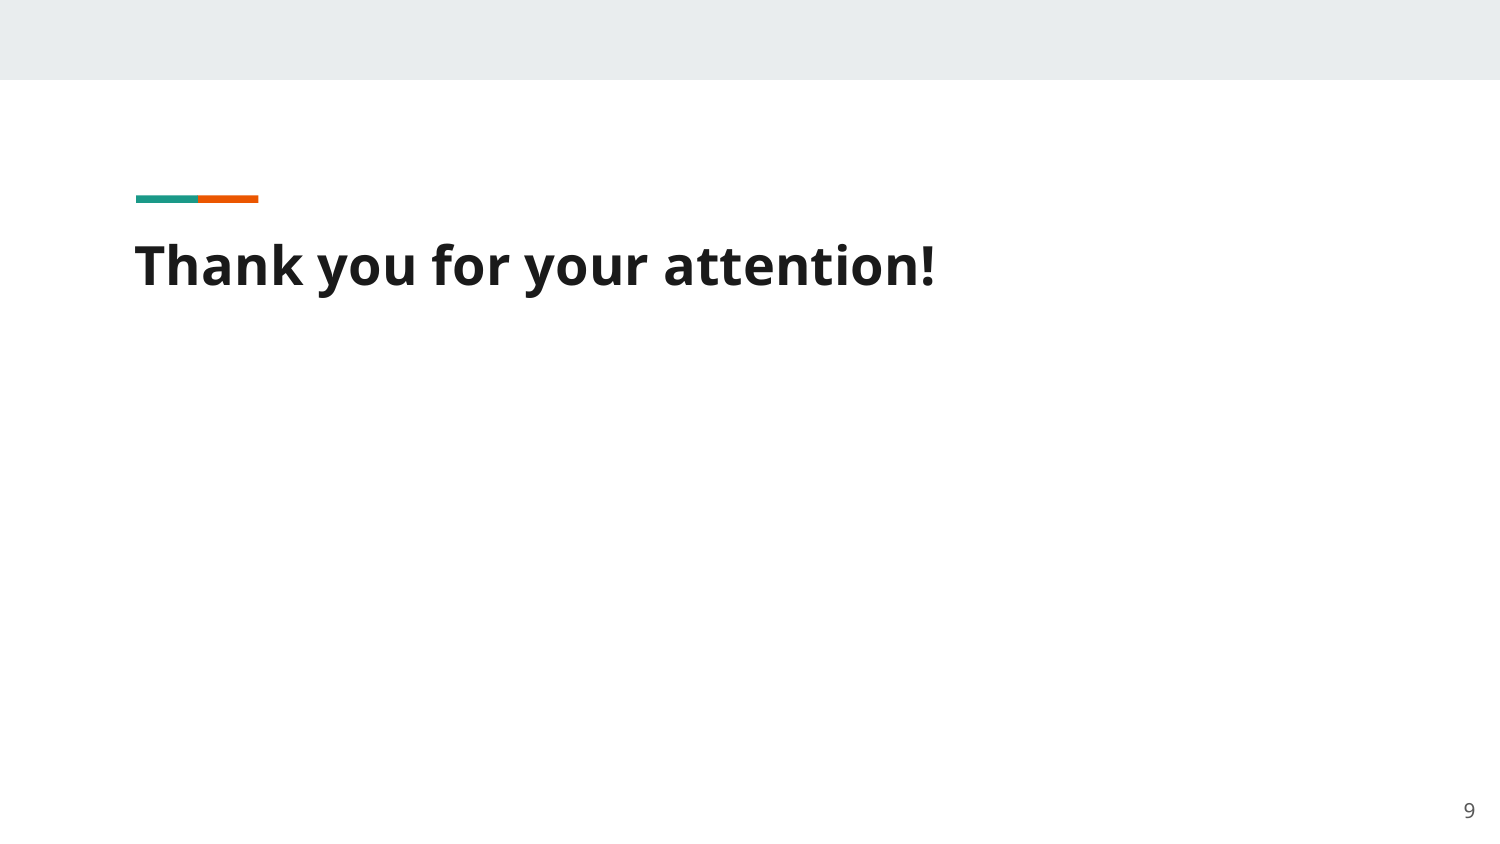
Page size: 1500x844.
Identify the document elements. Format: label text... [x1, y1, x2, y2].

title Thank you for your attention! [119, 216, 1381, 305]
slide_number <number> [1400, 779, 1491, 844]
